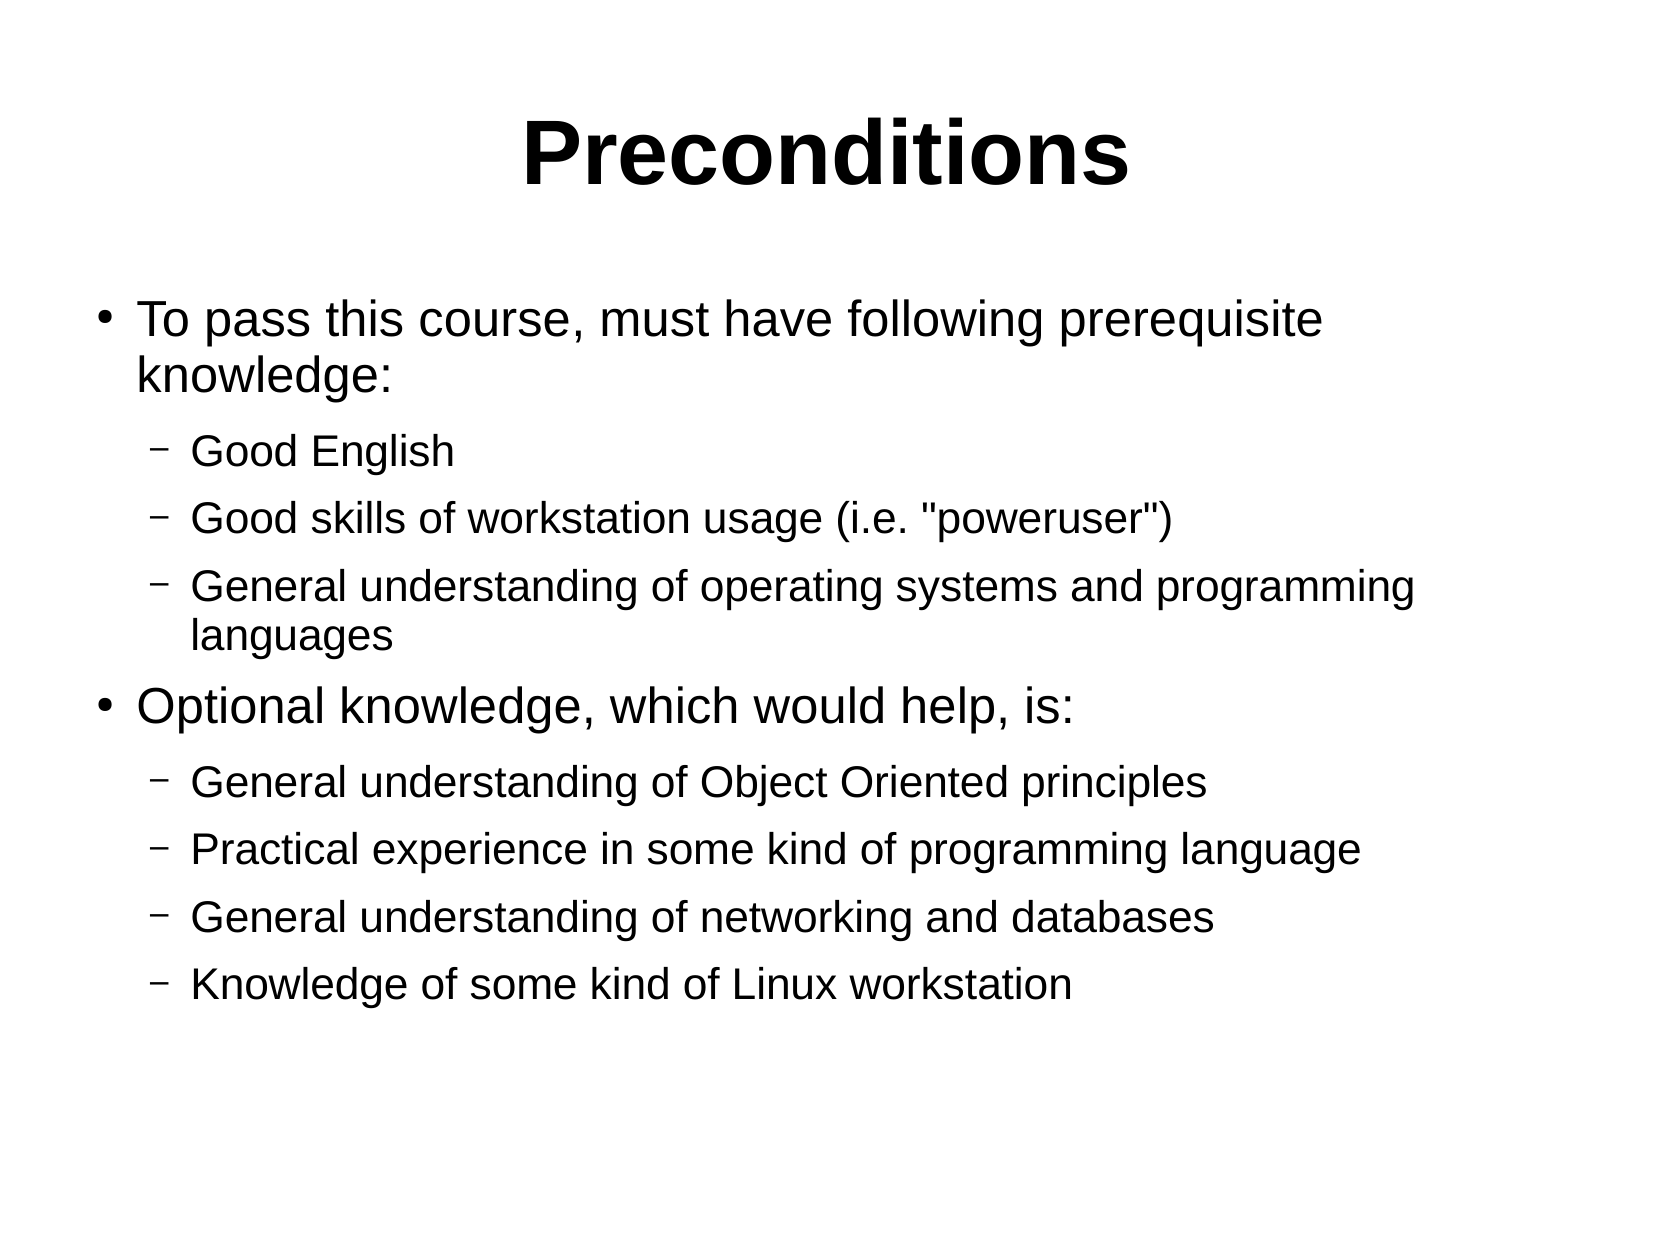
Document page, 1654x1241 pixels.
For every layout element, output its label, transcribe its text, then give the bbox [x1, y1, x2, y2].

title Preconditions [82, 49, 1571, 257]
list To pass this course, must have following prerequisite knowledge: Good English Good skills of workstation usage (i.e. "poweruser") General understanding of operating systems and programming languages Optional knowledge, which would help, is: General understanding of Object Oriented principles Practical experience in some kind of programming language General understanding of networking and databases Knowledge of some kind of Linux workstation [82, 290, 1538, 1010]
